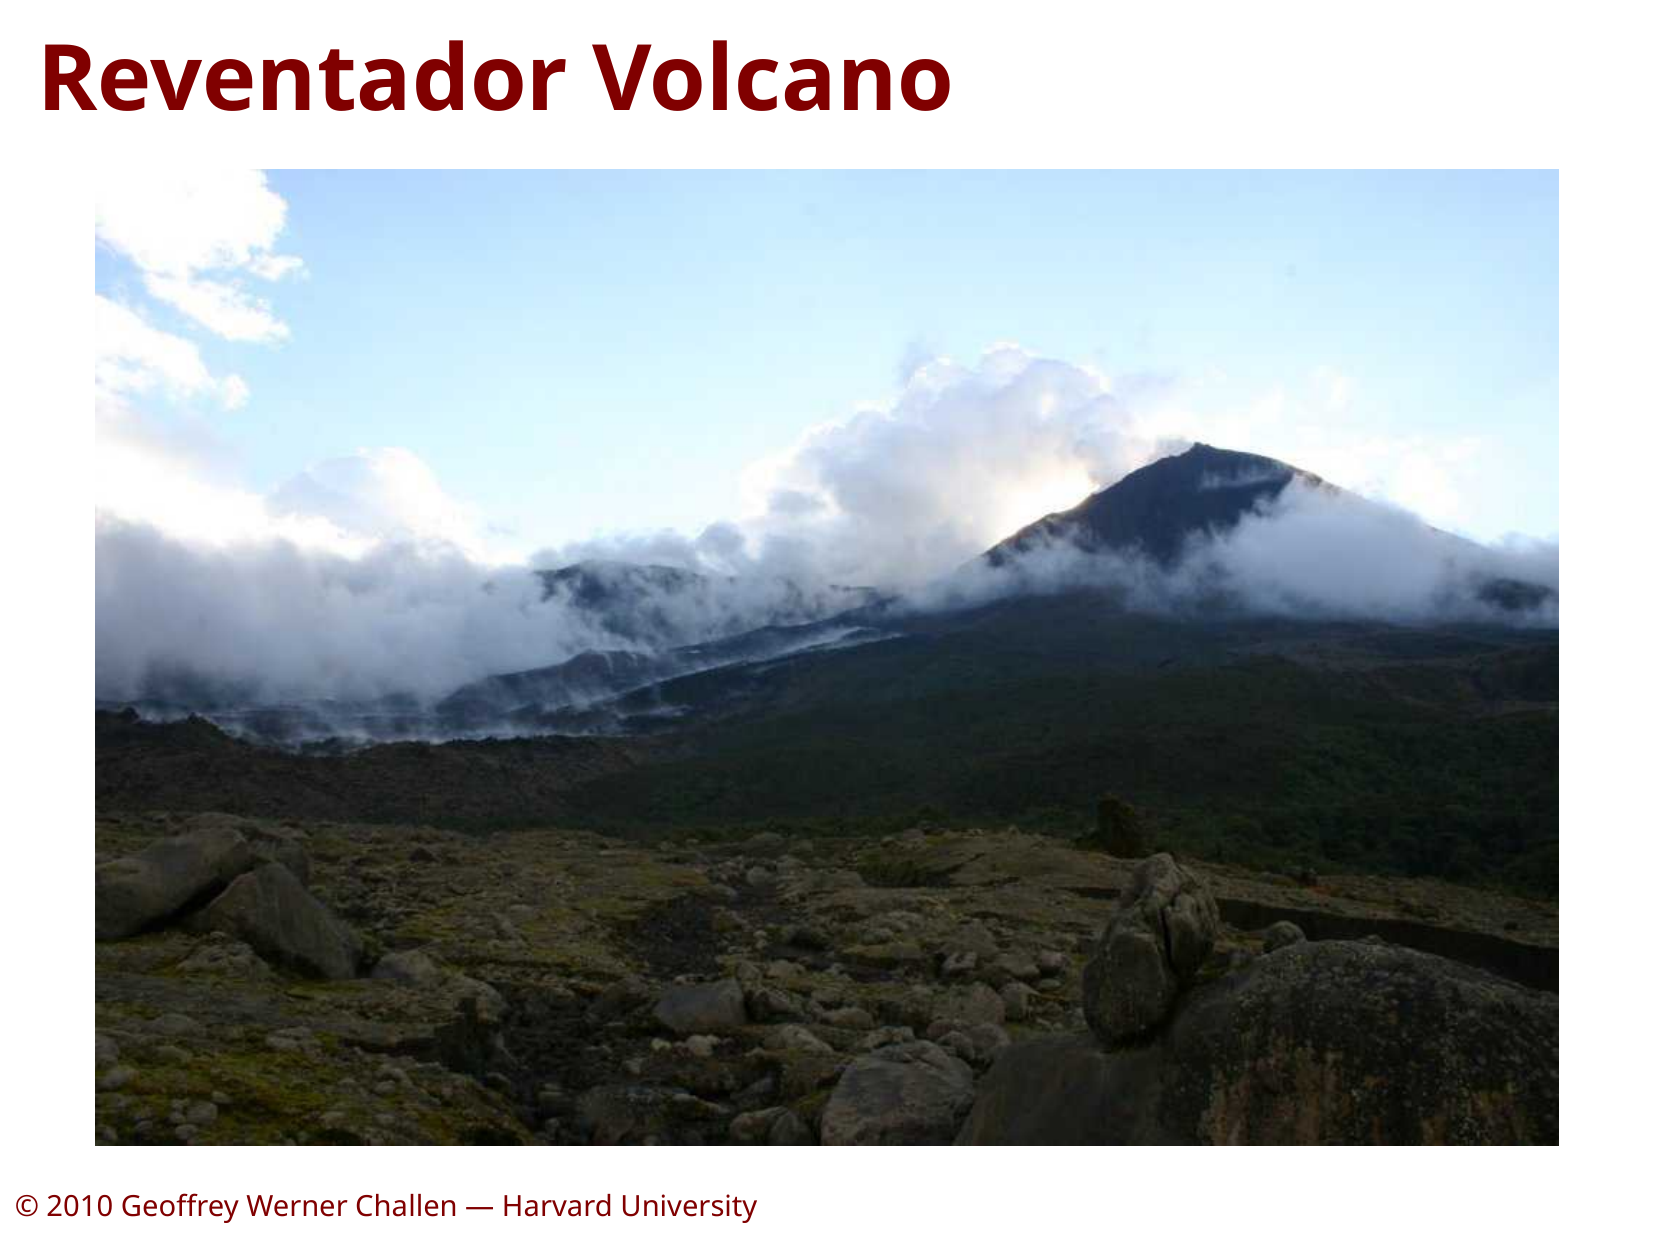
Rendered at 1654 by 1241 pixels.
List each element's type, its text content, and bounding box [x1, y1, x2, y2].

title Reventador Volcano [0, 7, 1654, 143]
picture [95, 169, 1559, 1146]
